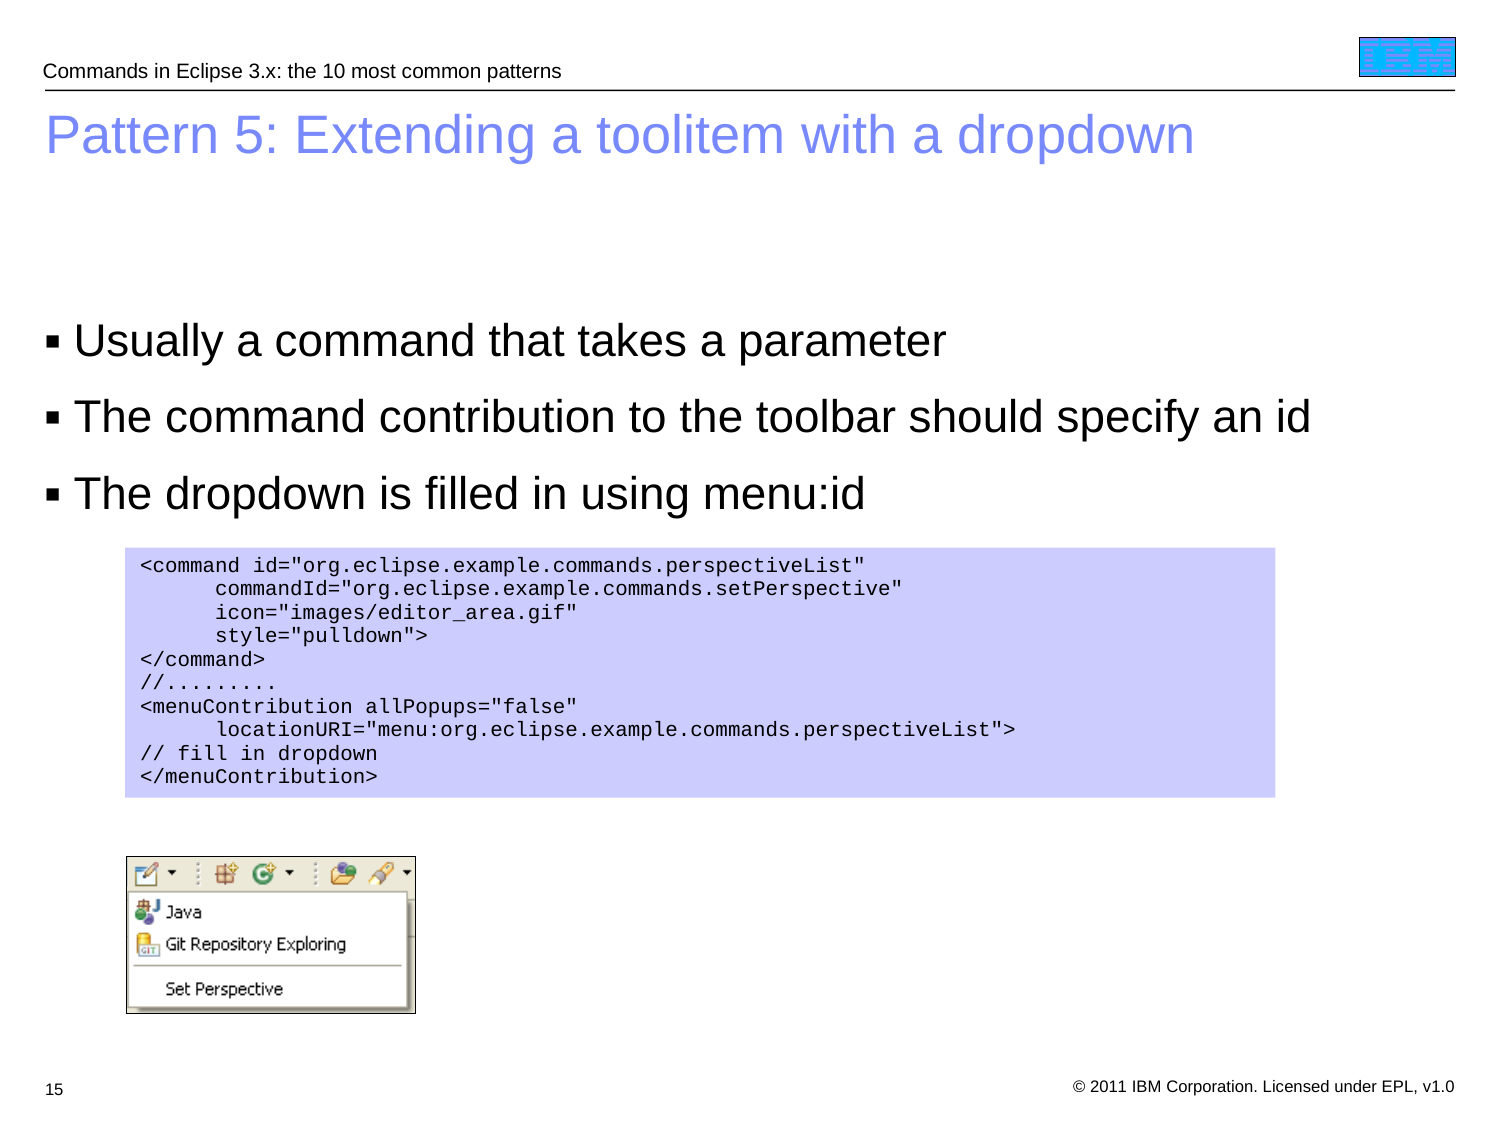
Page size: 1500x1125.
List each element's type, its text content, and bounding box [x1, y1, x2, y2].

text_box Commands in Eclipse 3.x: the 10 most common patterns [27, 37, 1312, 83]
text_box <command id="org.eclipse.example.commands.perspectiveList" commandId="org.eclipse.example.commands.setPerspective" icon="images/editor_area.gif" style="pulldown"> </command> //......... <menuContribution allPopups="false" locationURI="menu:org.eclipse.example.commands.perspectiveList"> // fill in dropdown </menuContribution> [125, 547, 1276, 798]
title Pattern 5: Extending a toolitem with a dropdown [30, 97, 1456, 218]
picture [126, 856, 416, 1014]
list Usually a command that takes a parameter The command contribution to the toolbar should specify an id The dropdown is filled in using menu:id [30, 307, 1456, 1058]
